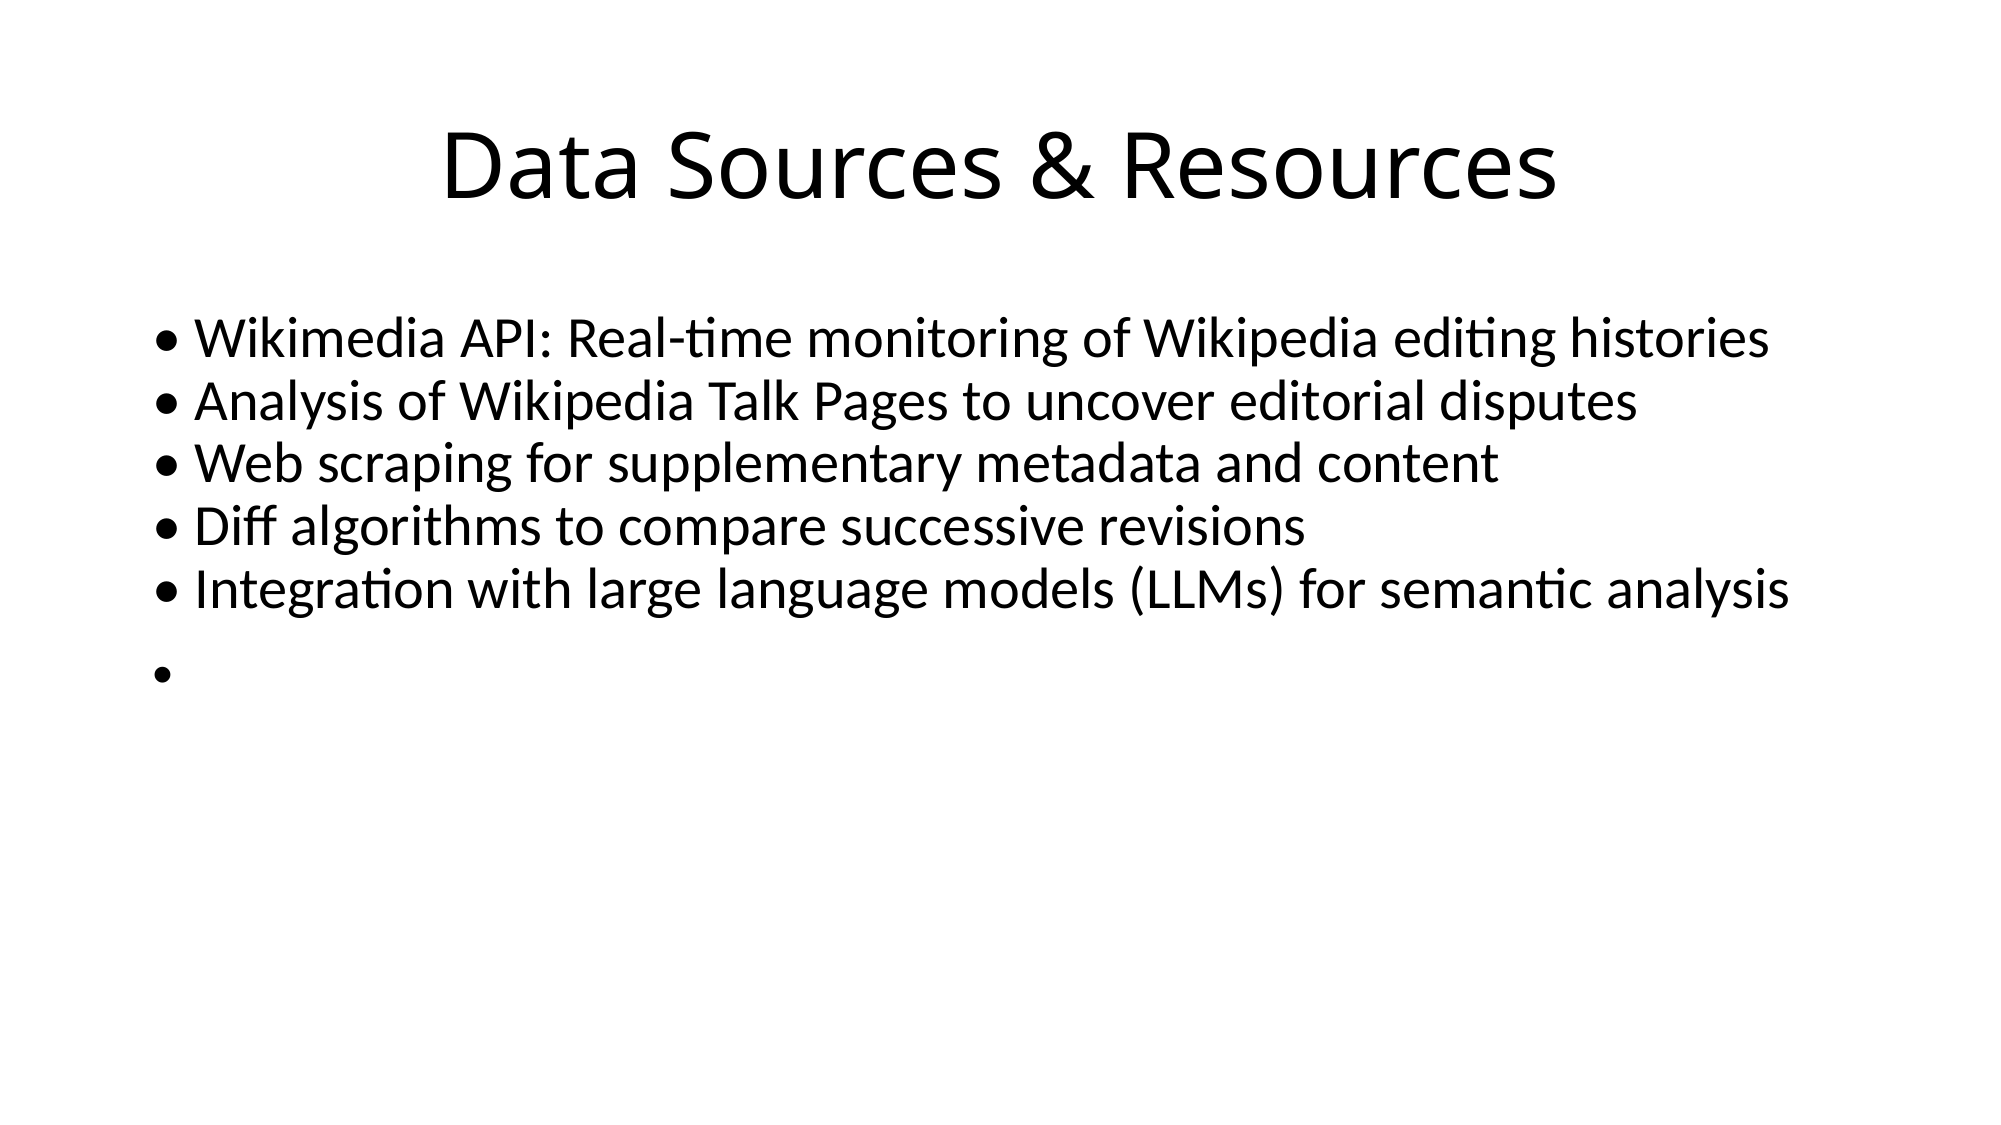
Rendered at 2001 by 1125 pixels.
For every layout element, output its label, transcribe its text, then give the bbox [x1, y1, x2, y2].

list • Wikimedia API: Real-time monitoring of Wikipedia editing histories • Analysis of Wikipedia Talk Pages to uncover editorial disputes • Web scraping for supplementary metadata and content • Diff algorithms to compare successive revisions • Integration with large language models (LLMs) for semantic analysis [137, 299, 1863, 1014]
title Data Sources & Resources [137, 59, 1863, 278]
